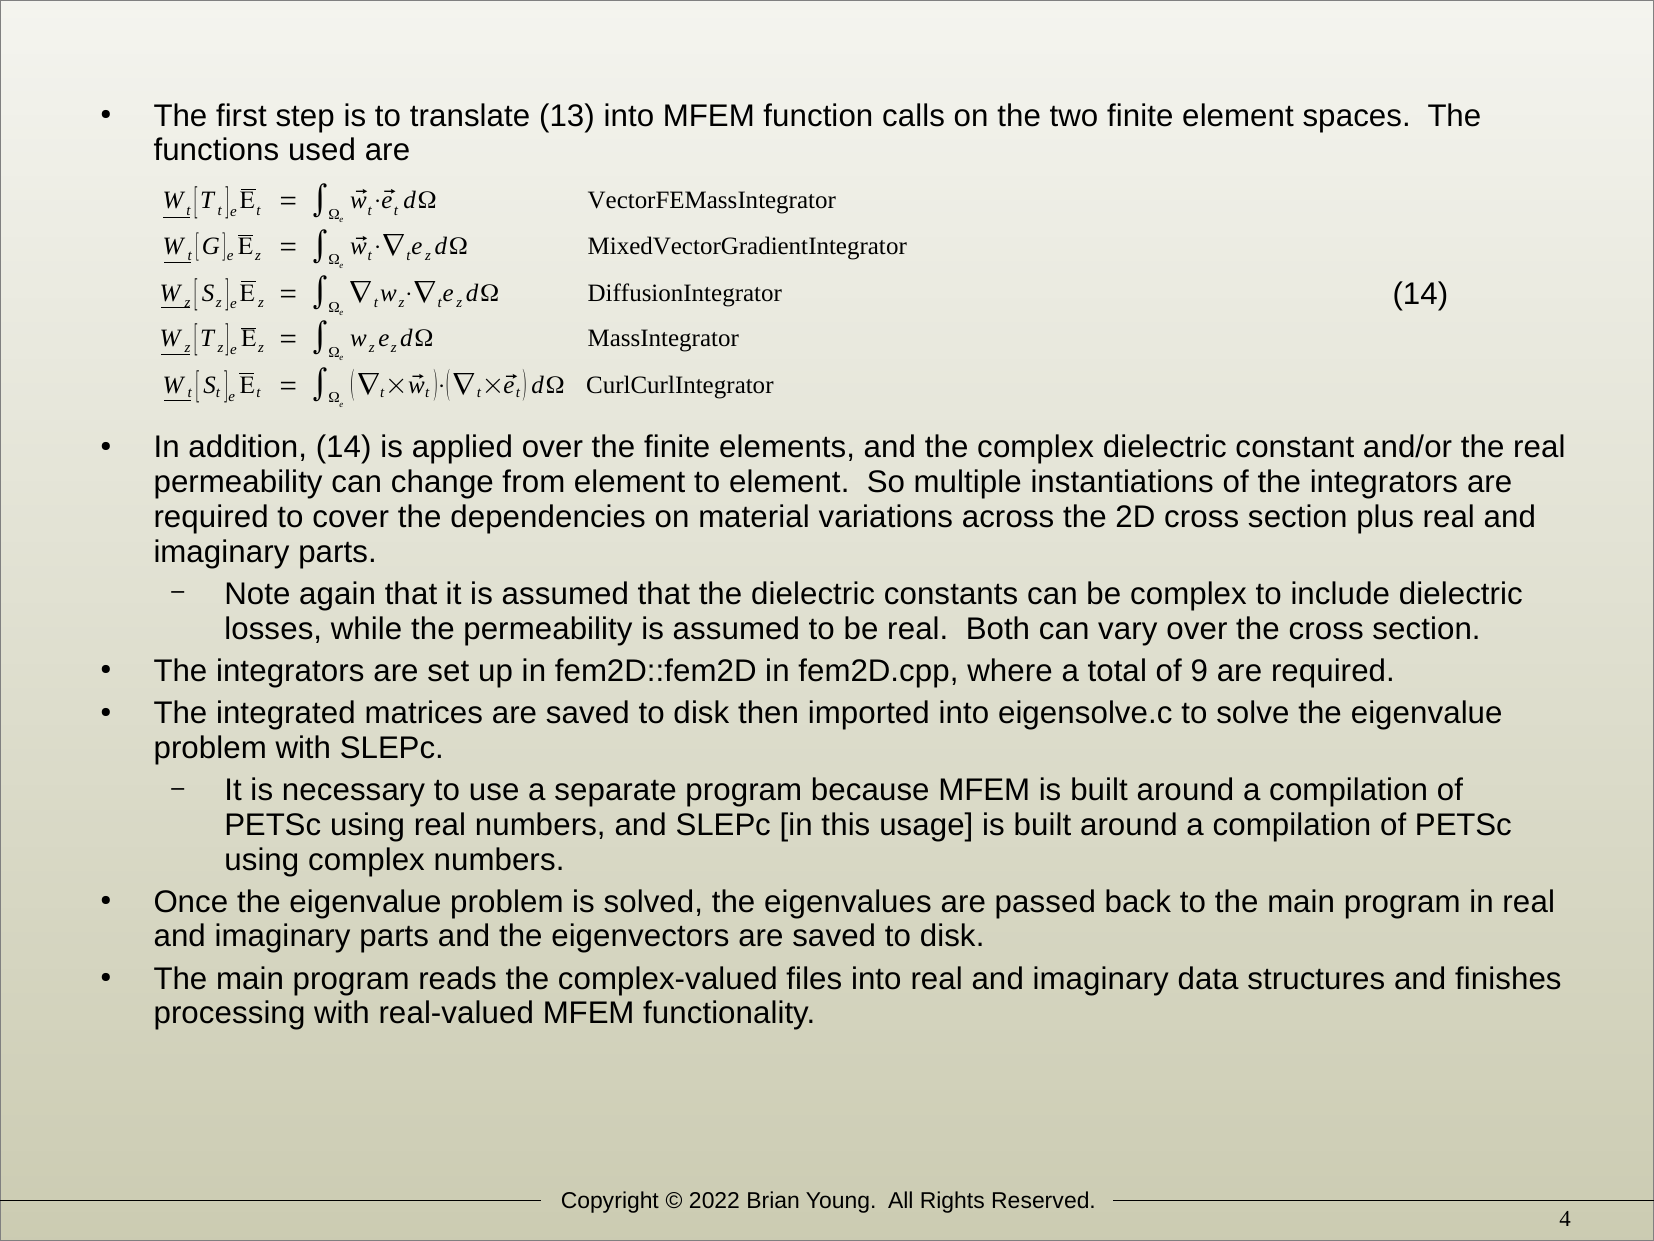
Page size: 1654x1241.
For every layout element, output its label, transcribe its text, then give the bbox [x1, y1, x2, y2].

list The first step is to translate (13) into MFEM function calls on the two finite element spaces. The functions used are In addition, (14) is applied over the finite elements, and the complex dielectric constant and/or the real permeability can change from element to element. So multiple instantiations of the integrators are required to cover the dependencies on material variations across the 2D cross section plus real and imaginary parts. Note again that it is assumed that the dielectric constants can be complex to include dielectric losses, while the permeability is assumed to be real. Both can vary over the cross section. The integrators are set up in fem2D::fem2D in fem2D.cpp, where a total of 9 are required. The integrated matrices are saved to disk then imported into eigensolve.c to solve the eigenvalue problem with SLEPc. It is necessary to use a separate program because MFEM is built around a compilation of PETSc using real numbers, and SLEPc [in this usage] is built around a compilation of PETSc using complex numbers. Once the eigenvalue problem is solved, the eigenvalues are passed back to the main program in real and imaginary parts and the eigenvectors are saved to disk. The main program reads the complex-valued files into real and imaginary data structures and finishes processing with real-valued MFEM functionality. [82, 97, 1571, 1061]
text_box (14) [1377, 269, 1464, 319]
chart [153, 179, 913, 409]
